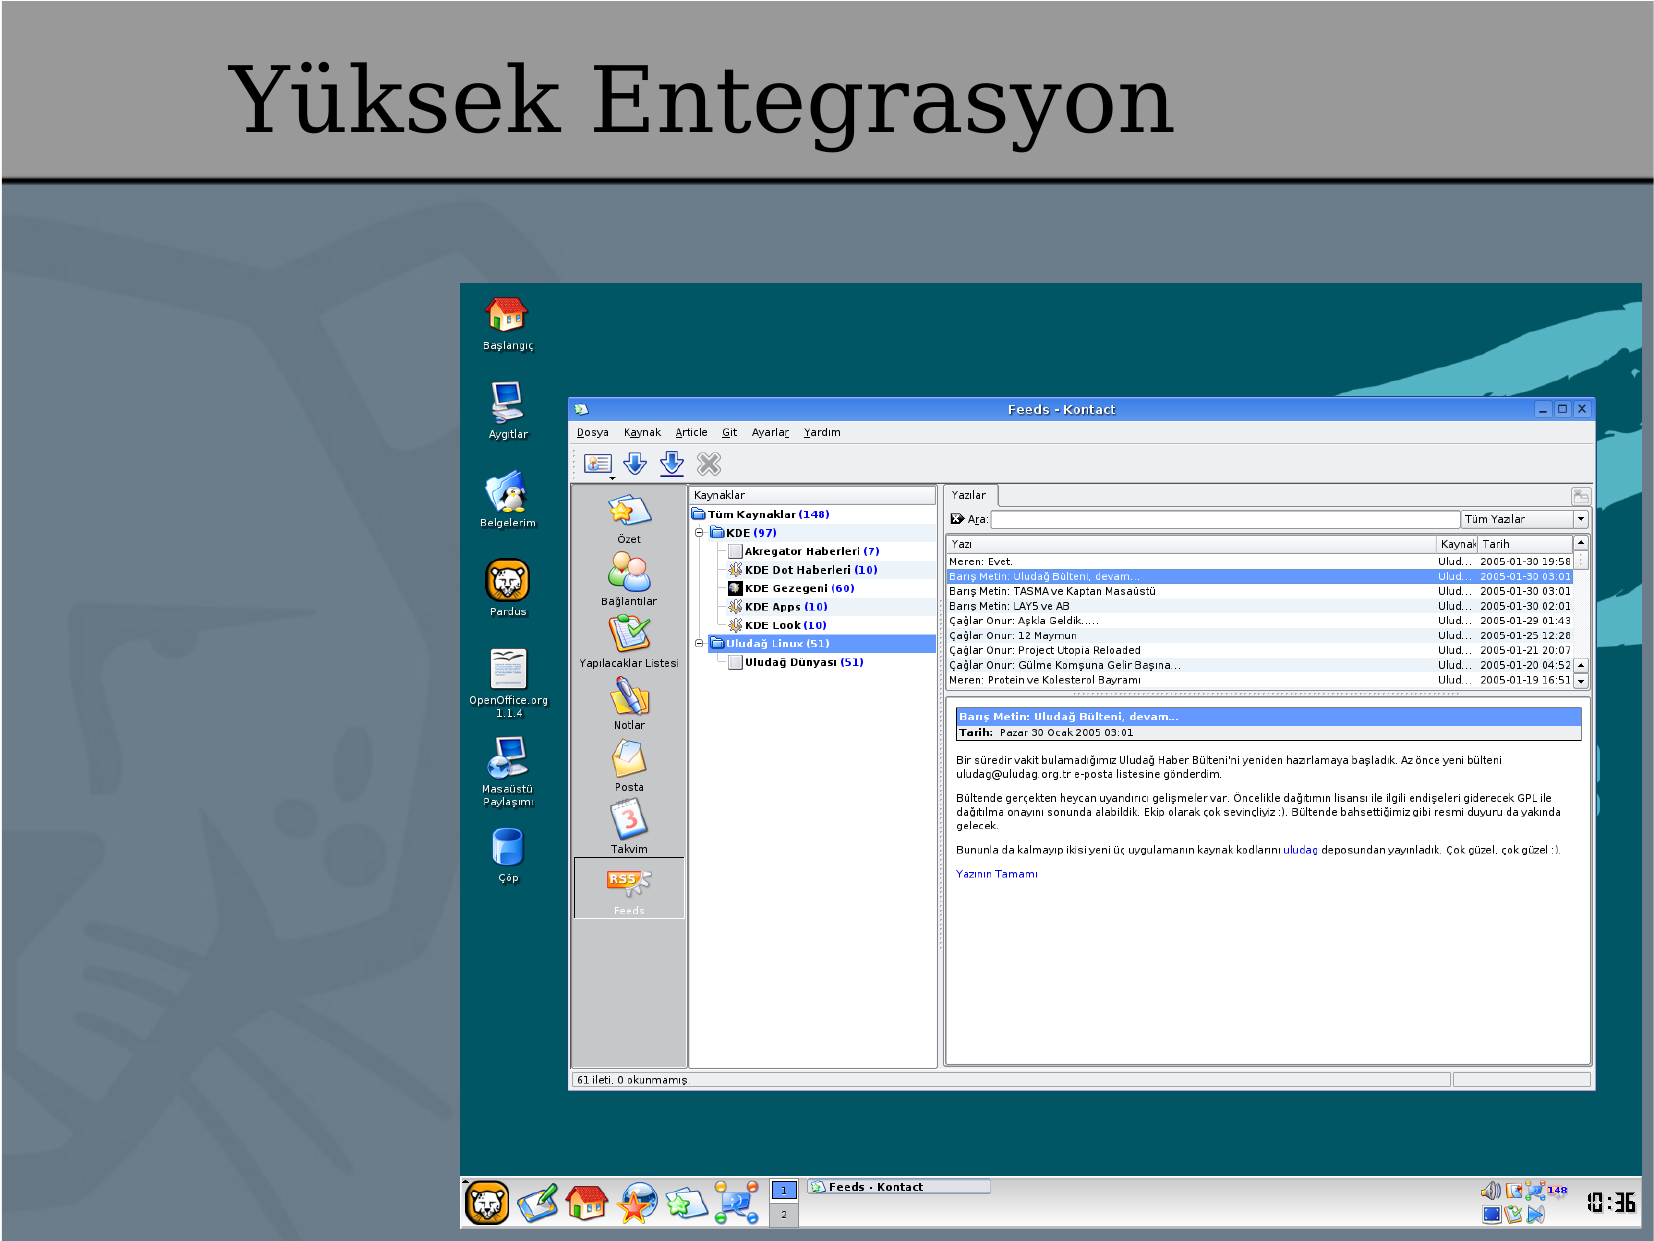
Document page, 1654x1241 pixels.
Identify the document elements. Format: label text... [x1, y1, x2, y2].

title Yüksek Entegrasyon [0, 0, 1410, 204]
picture [1, 1, 1654, 1241]
